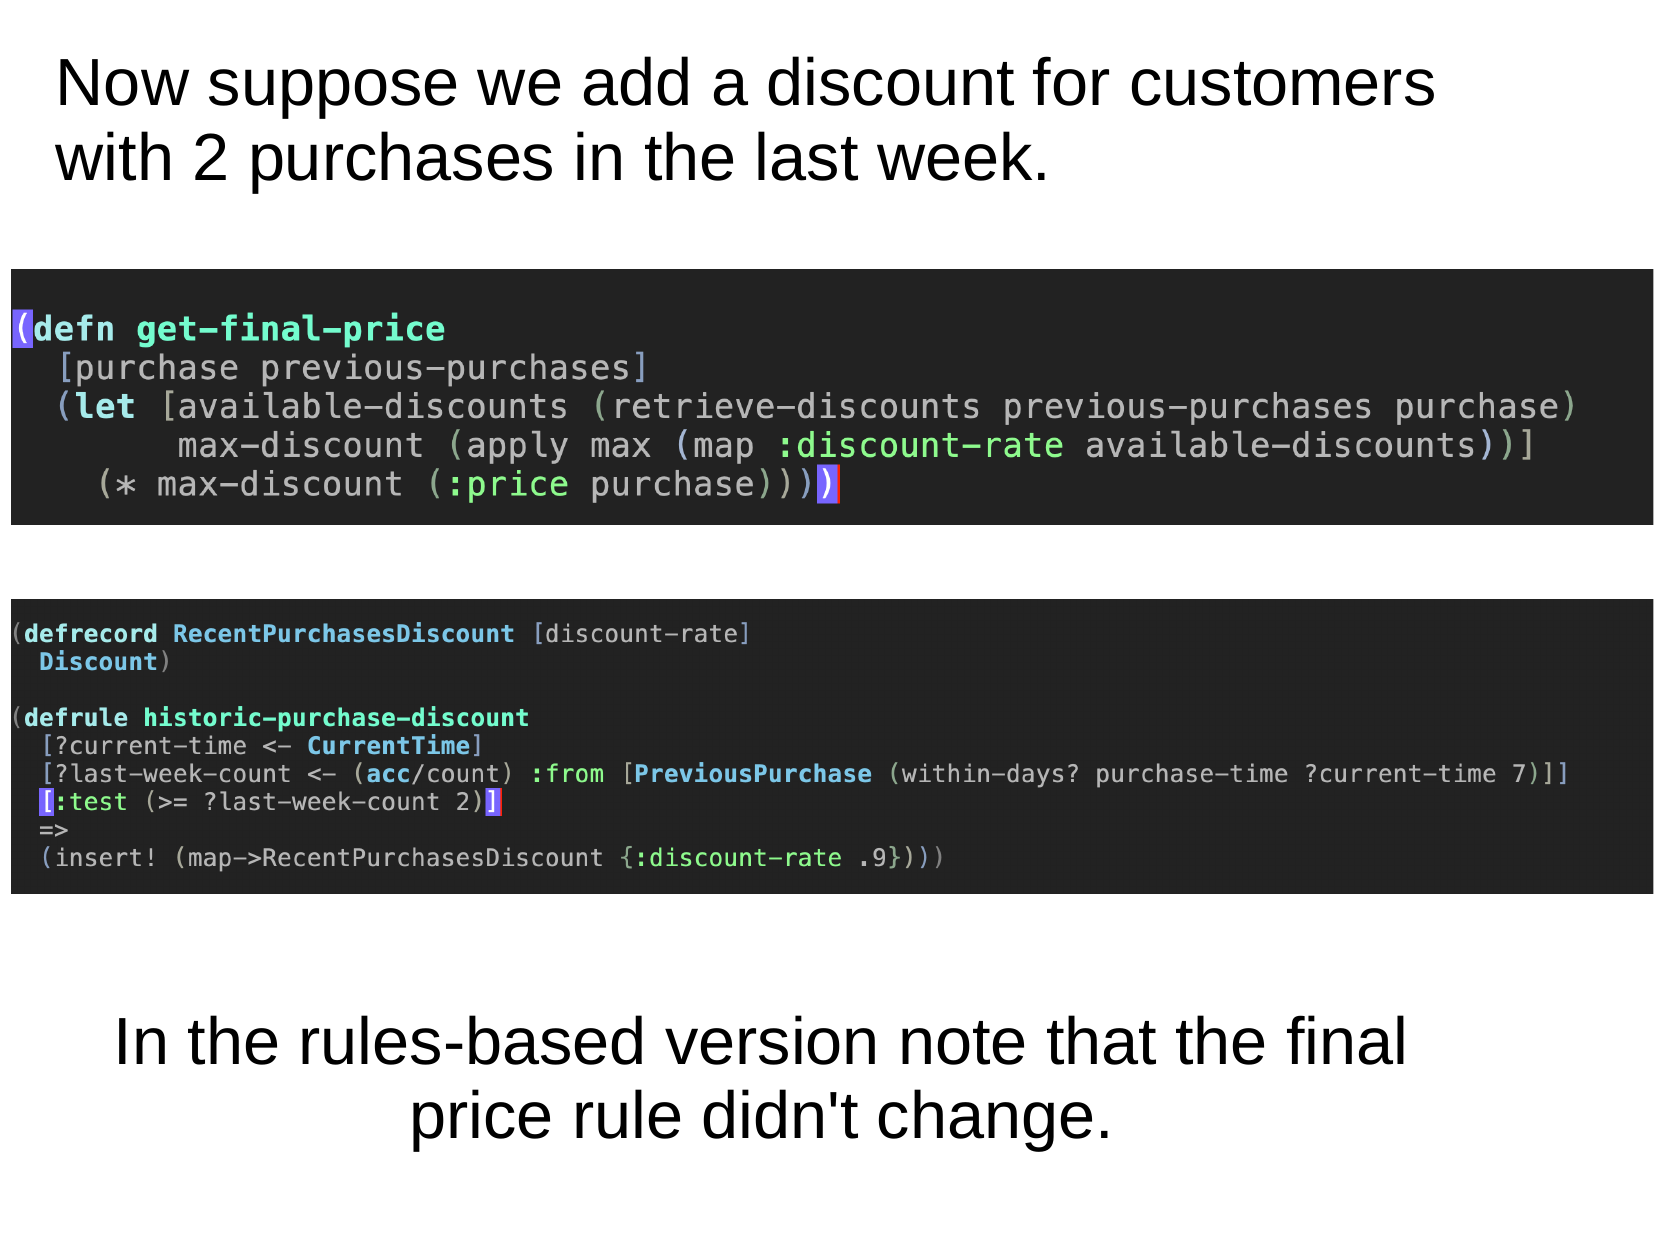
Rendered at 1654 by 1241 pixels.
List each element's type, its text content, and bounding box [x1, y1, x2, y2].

list Now suppose we add a discount for customers with 2 purchases in the last week. [0, 45, 1459, 1018]
picture [11, 599, 1654, 894]
title In the rules-based version note that the final price rule didn't change. [0, 975, 1489, 1183]
picture [11, 269, 1654, 525]
